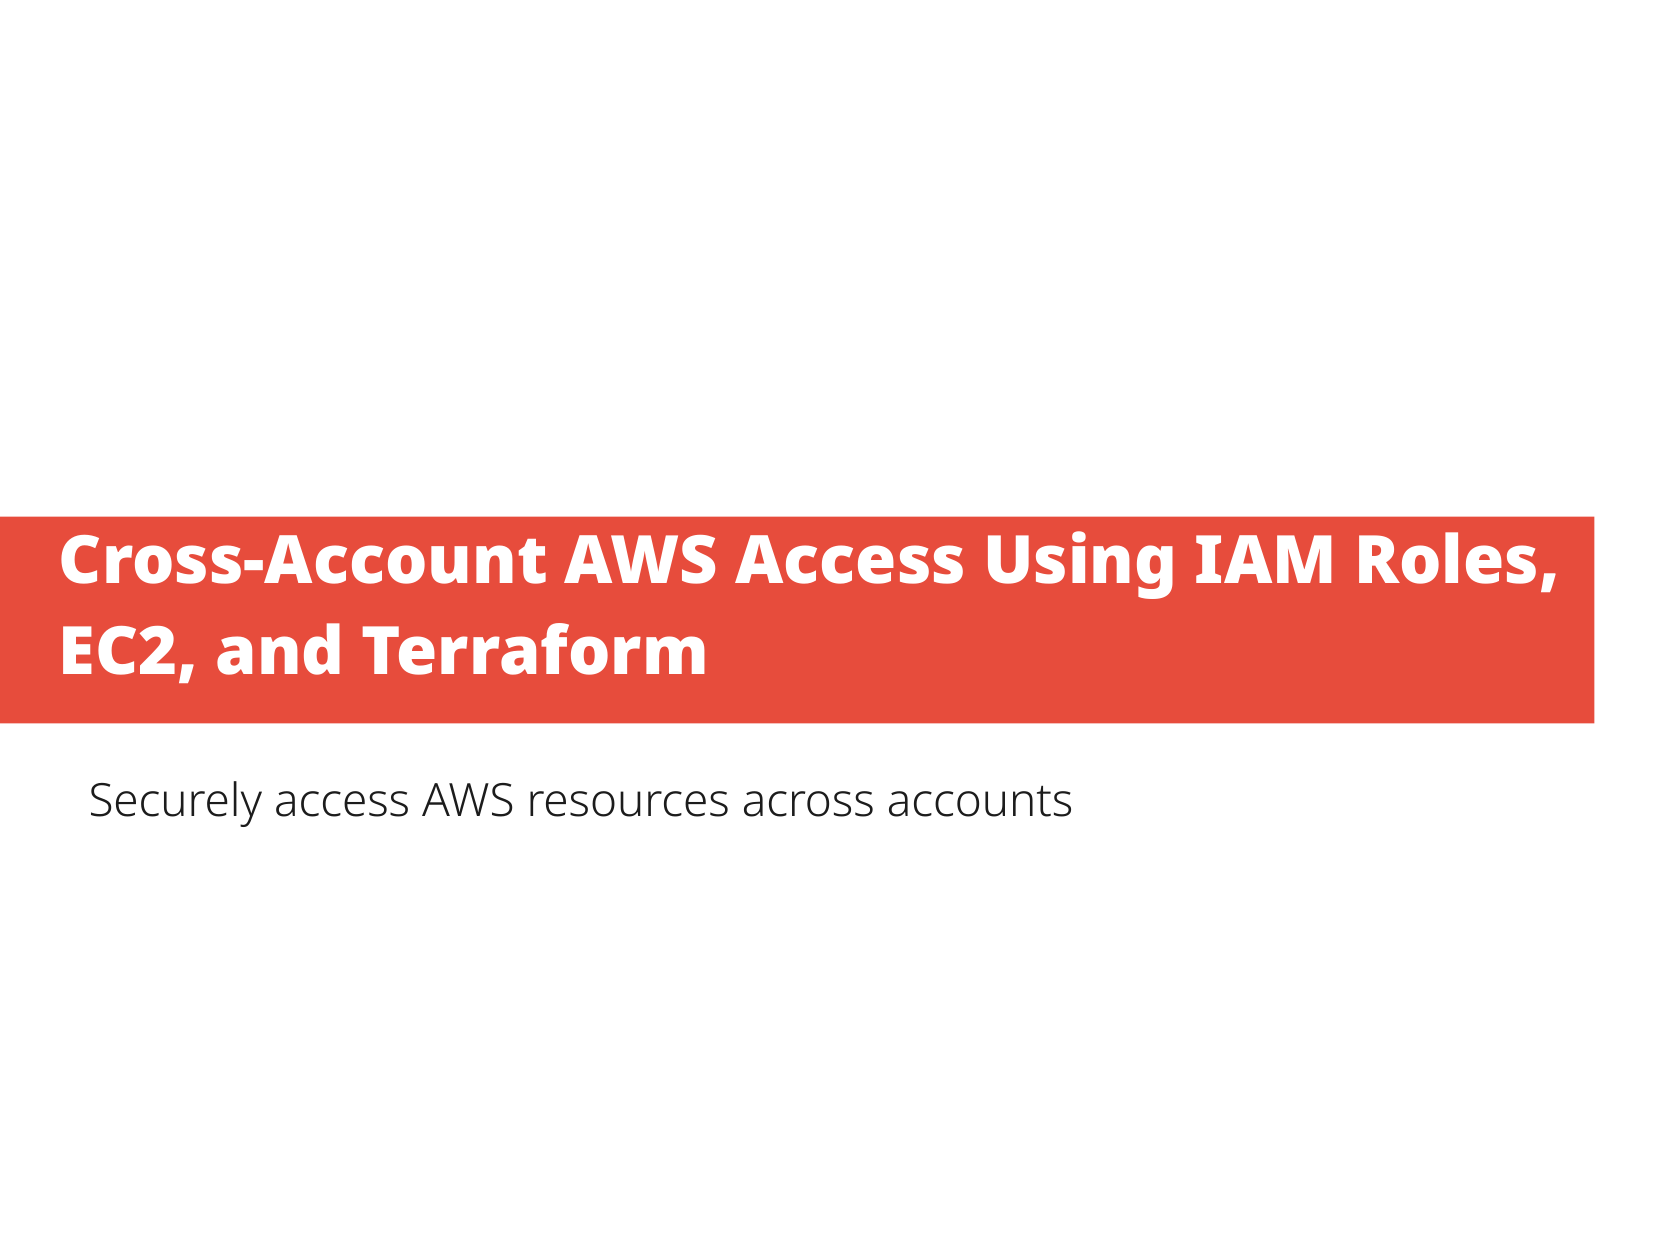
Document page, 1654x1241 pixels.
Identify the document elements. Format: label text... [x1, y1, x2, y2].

subtitle Securely access AWS resources across accounts [88, 767, 1595, 1182]
title Cross-Account AWS Access Using IAM Roles, EC2, and Terraform [59, 546, 1595, 694]
